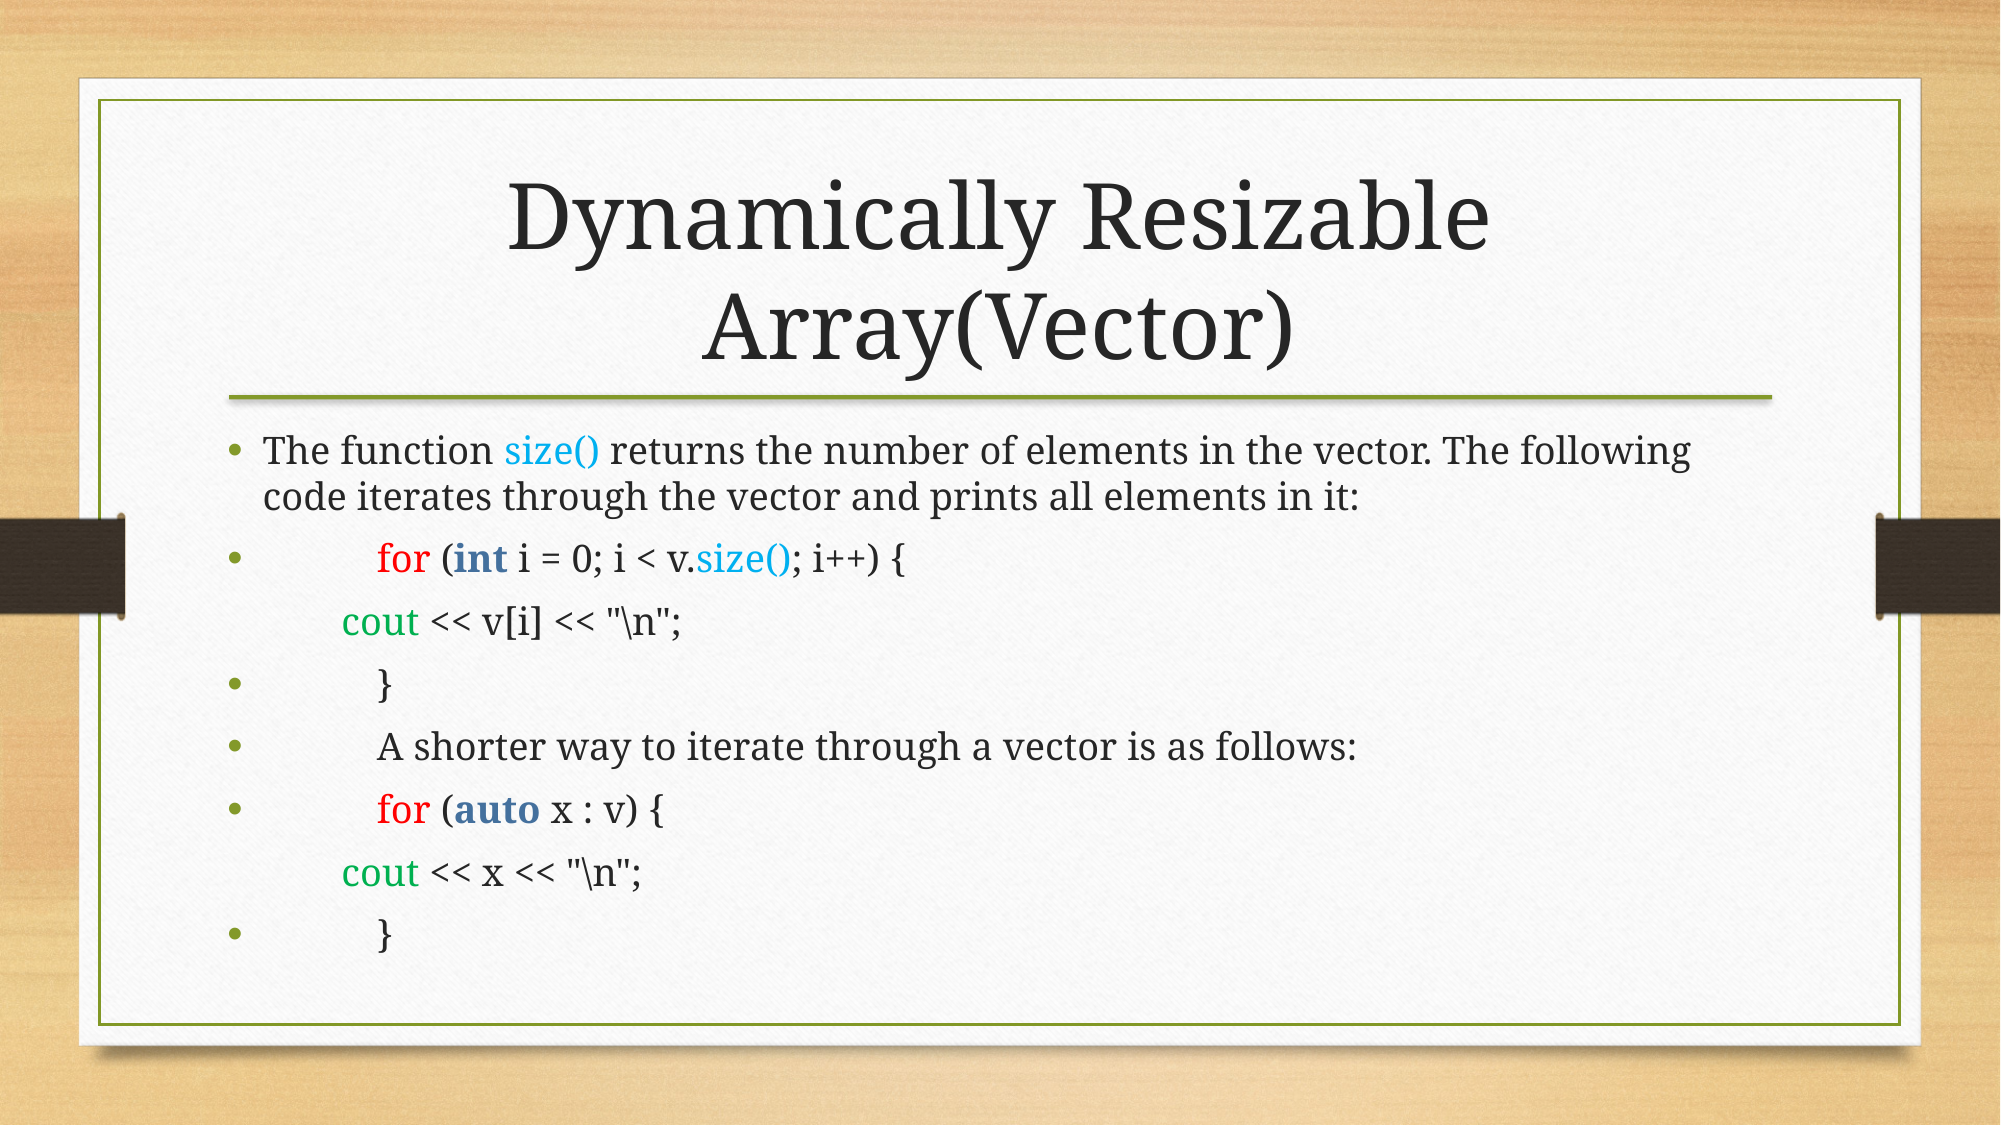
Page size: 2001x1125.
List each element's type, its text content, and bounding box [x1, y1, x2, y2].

text_box Dynamically Resizable Array(Vector) [212, 161, 1788, 375]
picture [0, 0, 2001, 1125]
text_box The function size() returns the number of elements in the vector. The following code iterates through the vector and prints all elements in it: for (int i = 0; i < v.size(); i++) { cout << v[i] << "\n"; } A shorter way to iterate through a vector is as follows: for (auto x : v) { cout << x << "\n"; } [212, 419, 1788, 964]
